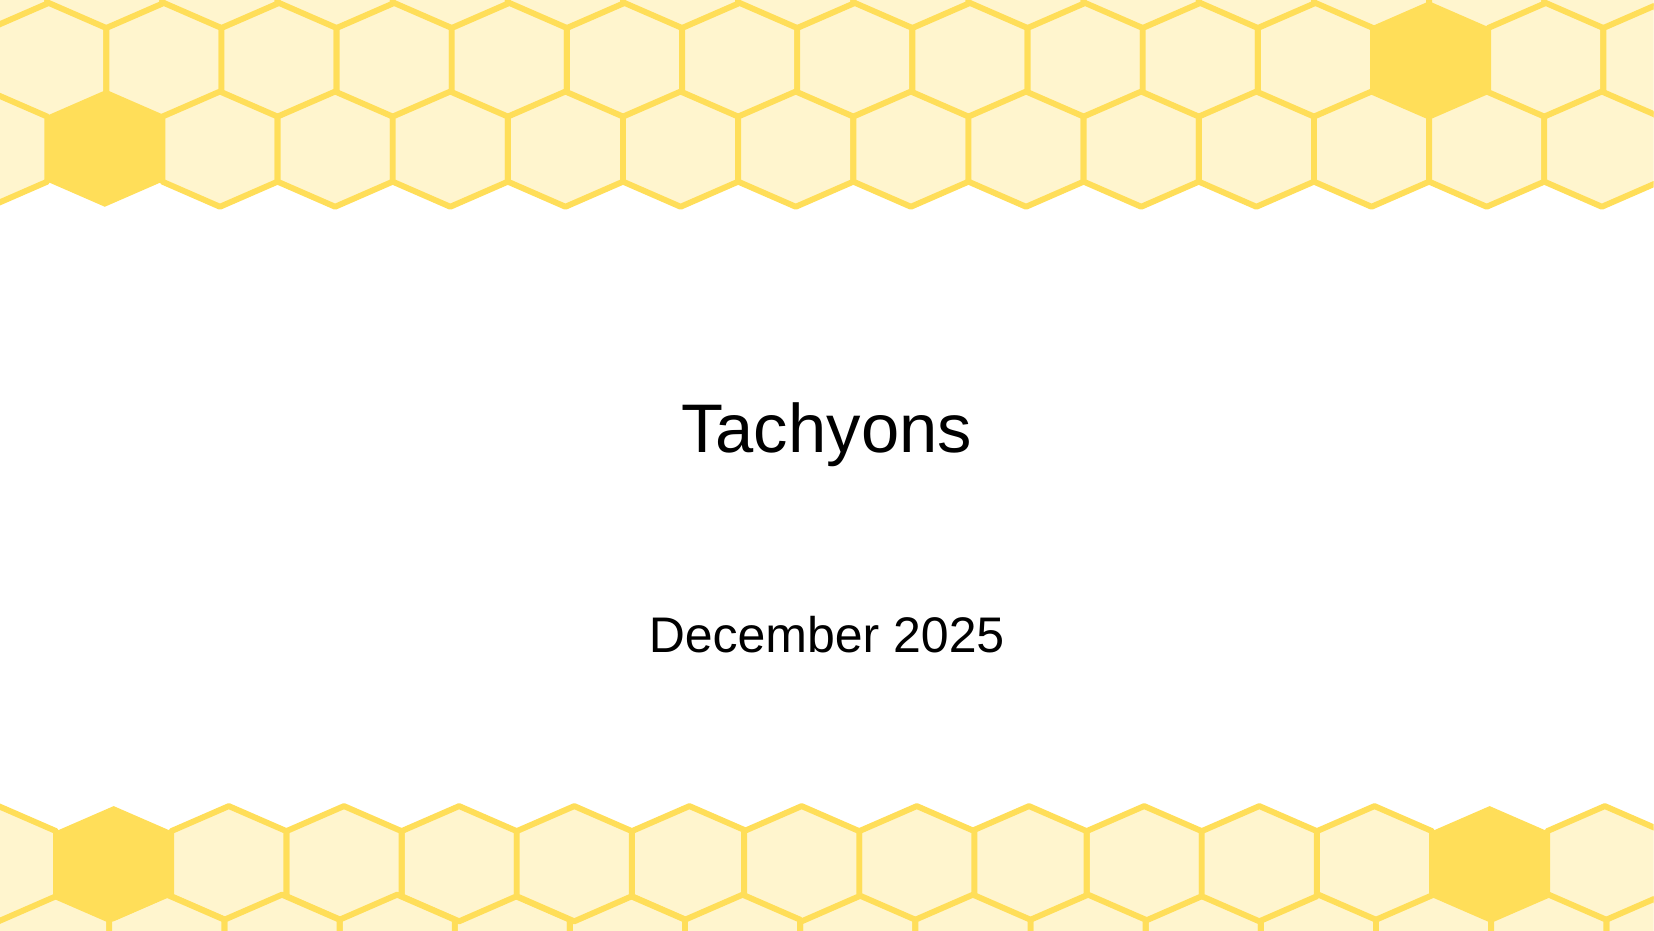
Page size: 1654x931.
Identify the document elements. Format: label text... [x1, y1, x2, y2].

subtitle December 2025 [88, 561, 1565, 709]
title Tachyons [88, 324, 1565, 532]
